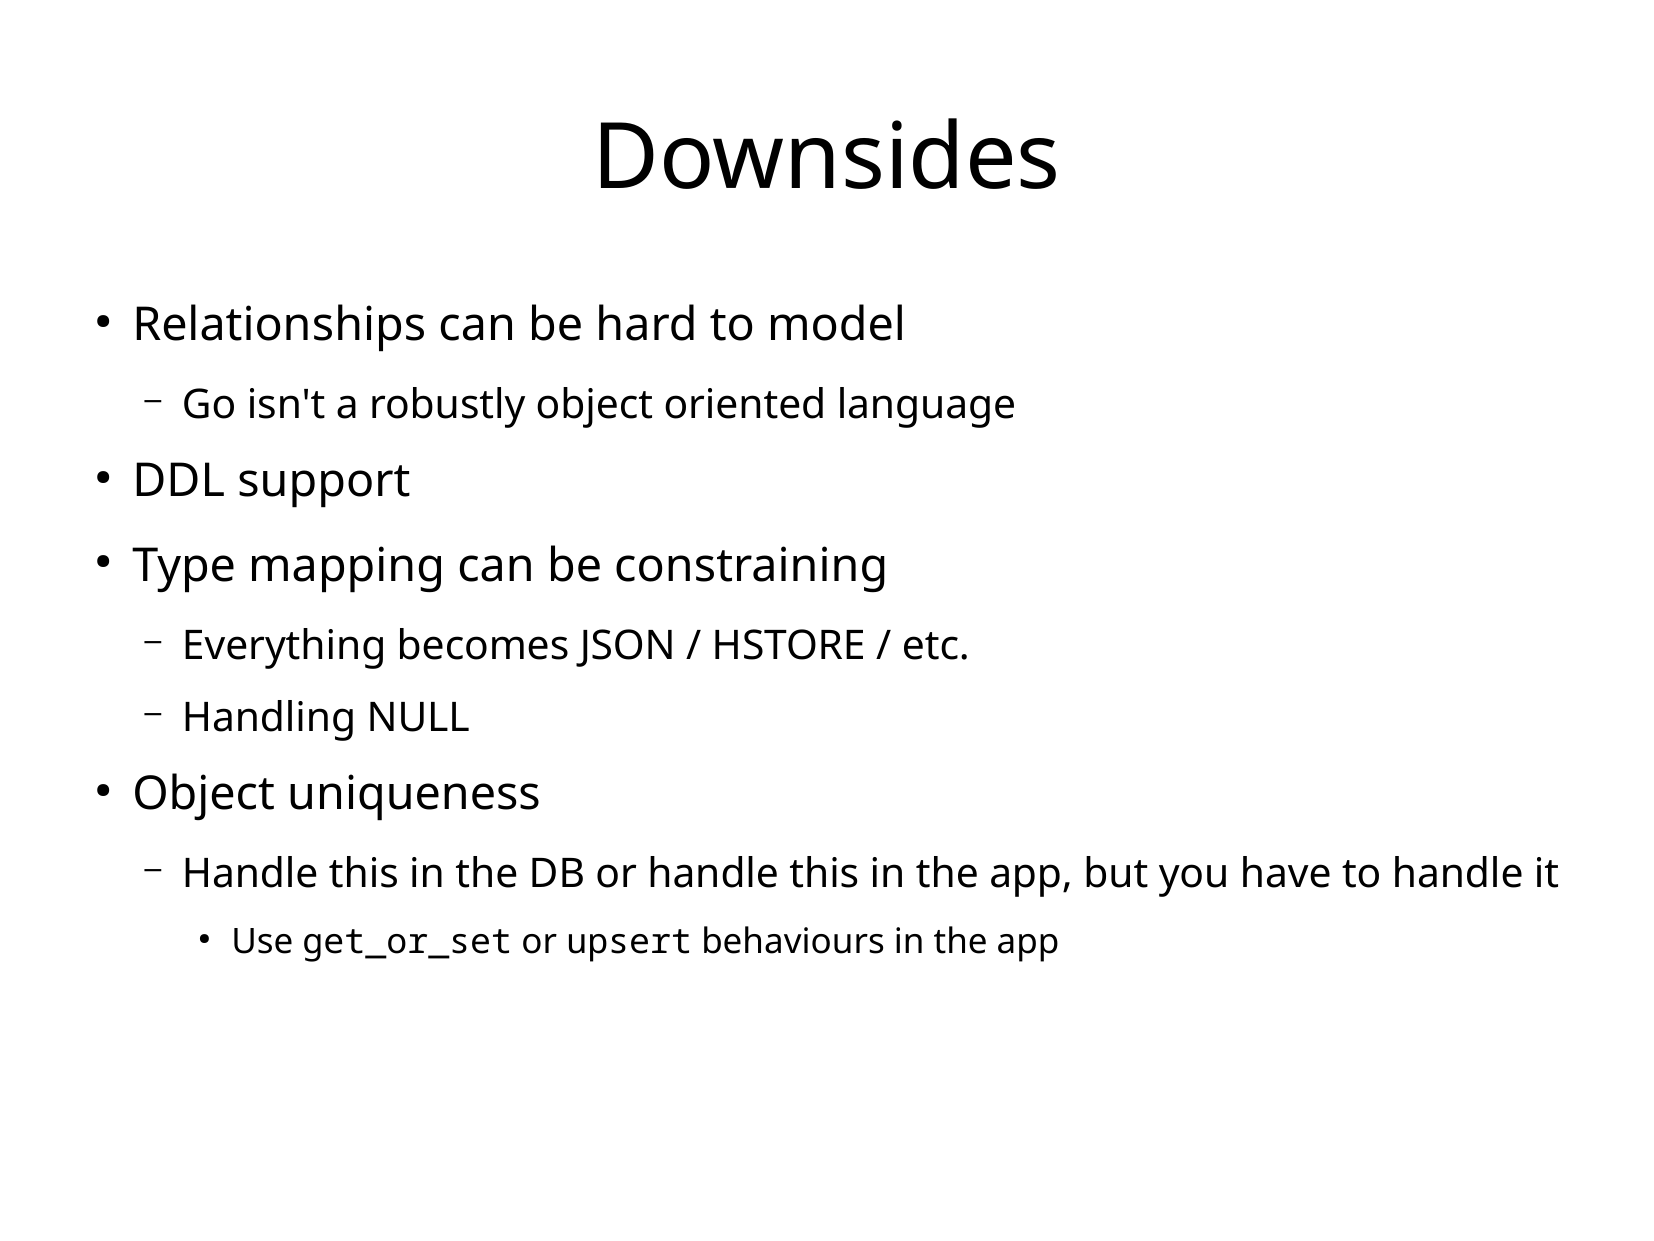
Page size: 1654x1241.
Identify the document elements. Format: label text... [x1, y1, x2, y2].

list Relationships can be hard to model Go isn't a robustly object oriented language DDL support Type mapping can be constraining Everything becomes JSON / HSTORE / etc. Handling NULL Object uniqueness Handle this in the DB or handle this in the app, but you have to handle it Use get_or_set or upsert behaviours in the app [82, 290, 1571, 1010]
title Downsides [82, 49, 1571, 257]
